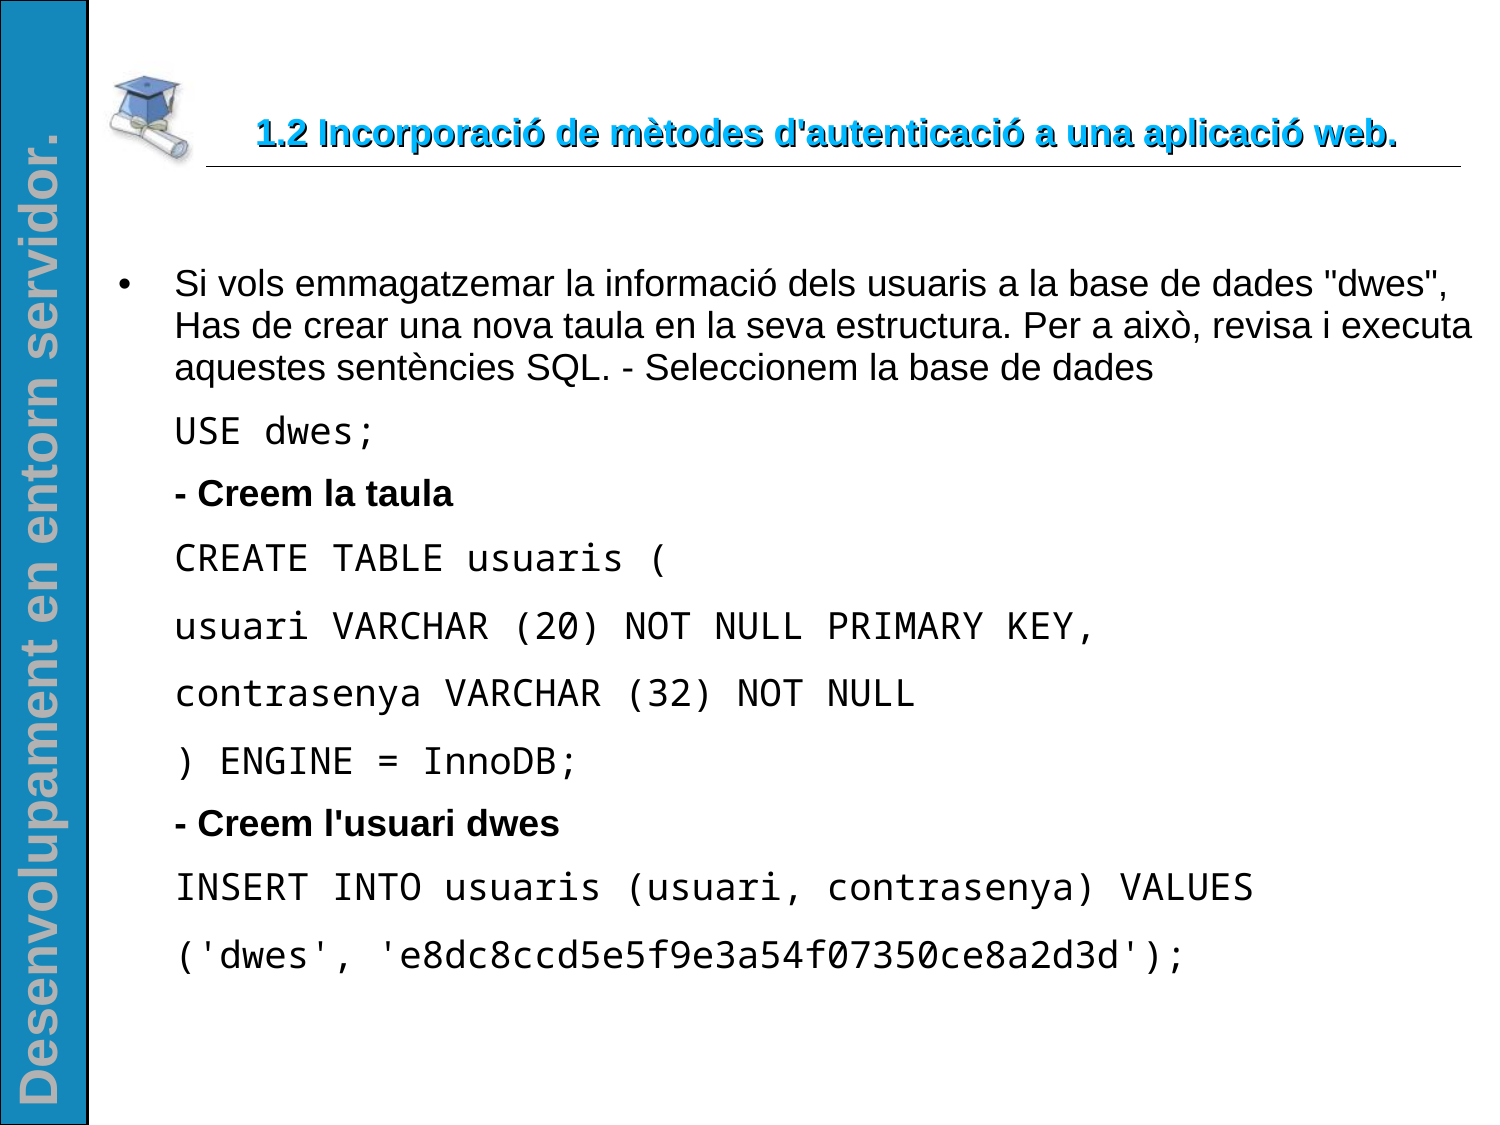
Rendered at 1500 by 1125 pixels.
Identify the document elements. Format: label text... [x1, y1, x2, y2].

picture [93, 61, 206, 174]
list Si vols emmagatzemar la informació dels usuaris a la base de dades "dwes", Has de crear una nova taula en la seva estructura. Per a això, revisa i executa aquestes sentències SQL. - Seleccionem la base de dades USE dwes; - Creem la taula CREATE TABLE usuaris ( usuari VARCHAR (20) NOT NULL PRIMARY KEY, contrasenya VARCHAR (32) NOT NULL ) ENGINE = InnoDB; - Creem l'usuari dwes INSERT INTO usuaris (usuari, contrasenya) VALUES ('dwes', 'e8dc8ccd5e5f9e3a54f07350ce8a2d3d'); [118, 262, 1477, 1006]
title 1.2 Incorporació de mètodes d'autenticació a una aplicació web. [206, 88, 1447, 178]
